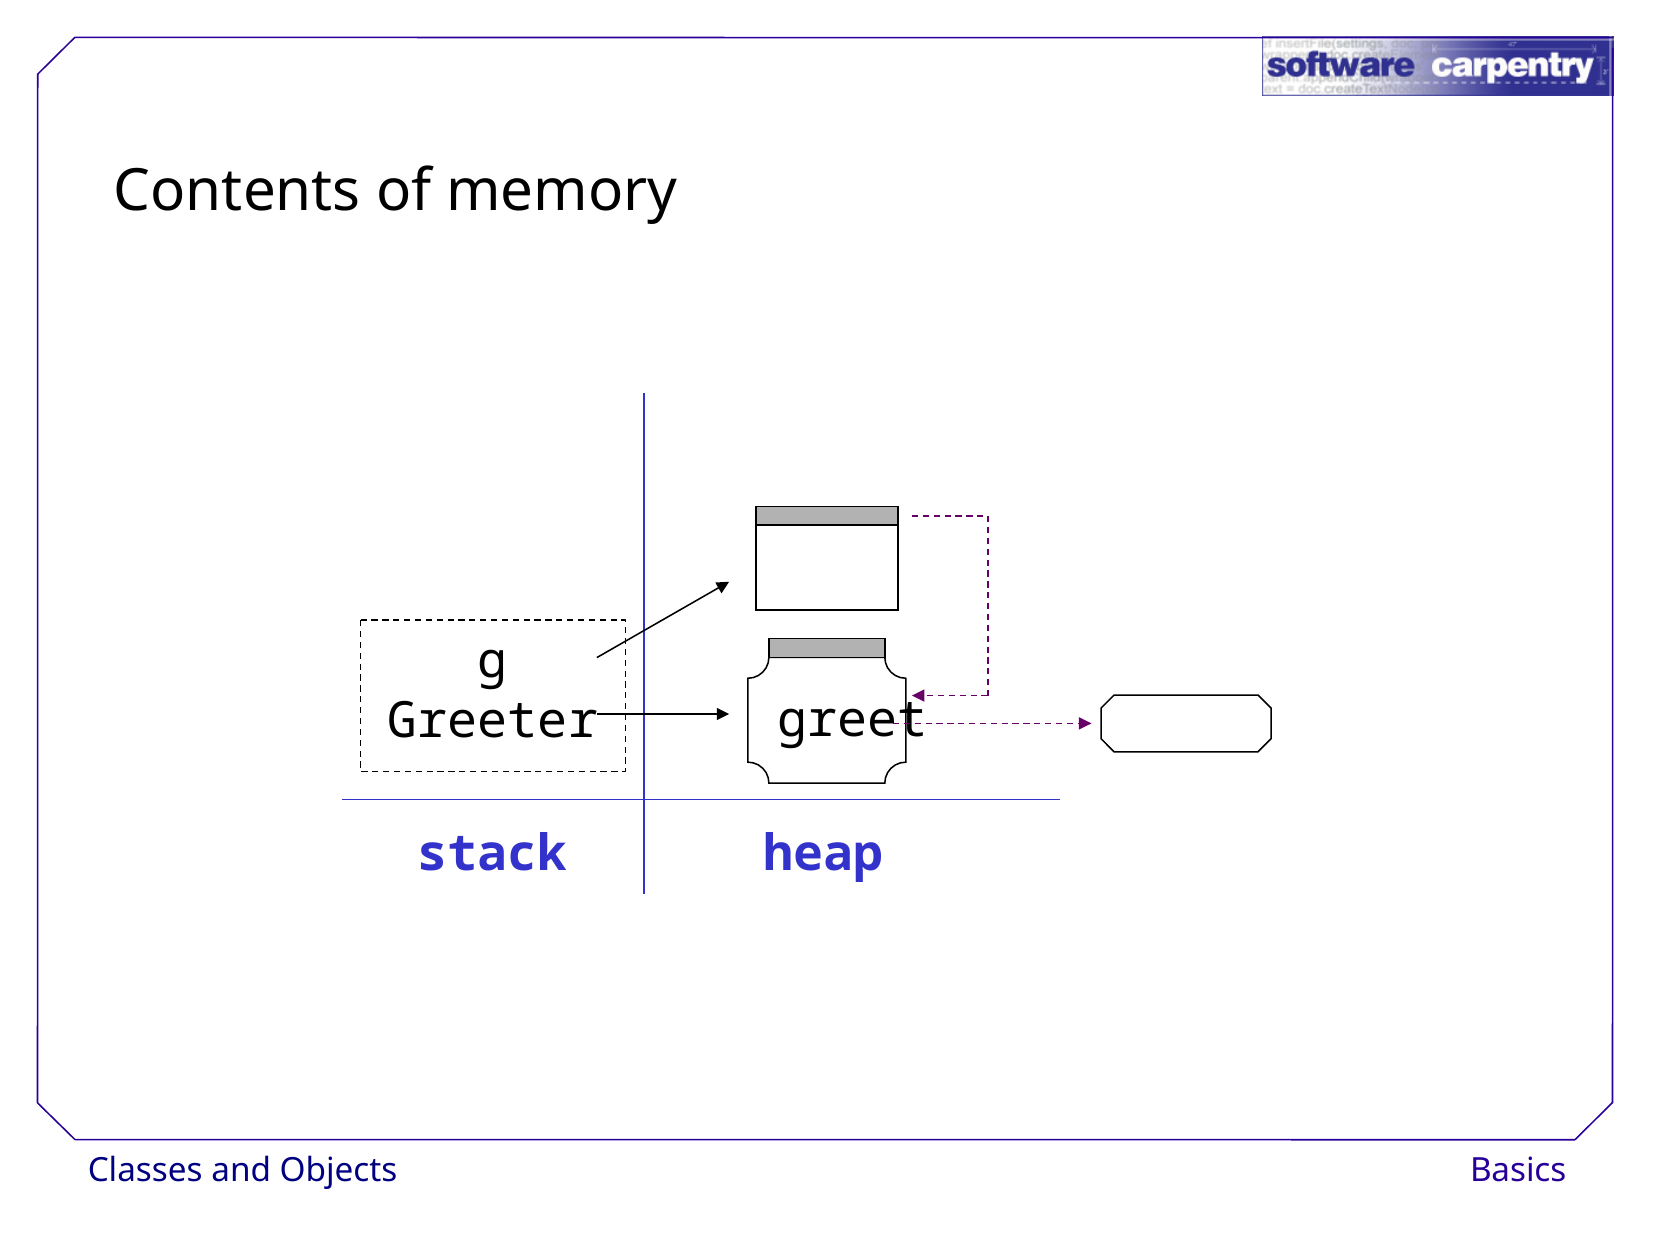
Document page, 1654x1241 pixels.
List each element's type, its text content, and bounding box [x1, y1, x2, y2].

text_box Contents of memory [99, 109, 1517, 231]
text_box [768, 638, 885, 658]
picture [1262, 36, 1614, 96]
text_box greet [747, 658, 906, 784]
text_box [756, 506, 898, 526]
text_box g Greeter [360, 620, 626, 772]
text_box stack [360, 818, 626, 895]
text_box heap [691, 818, 957, 895]
